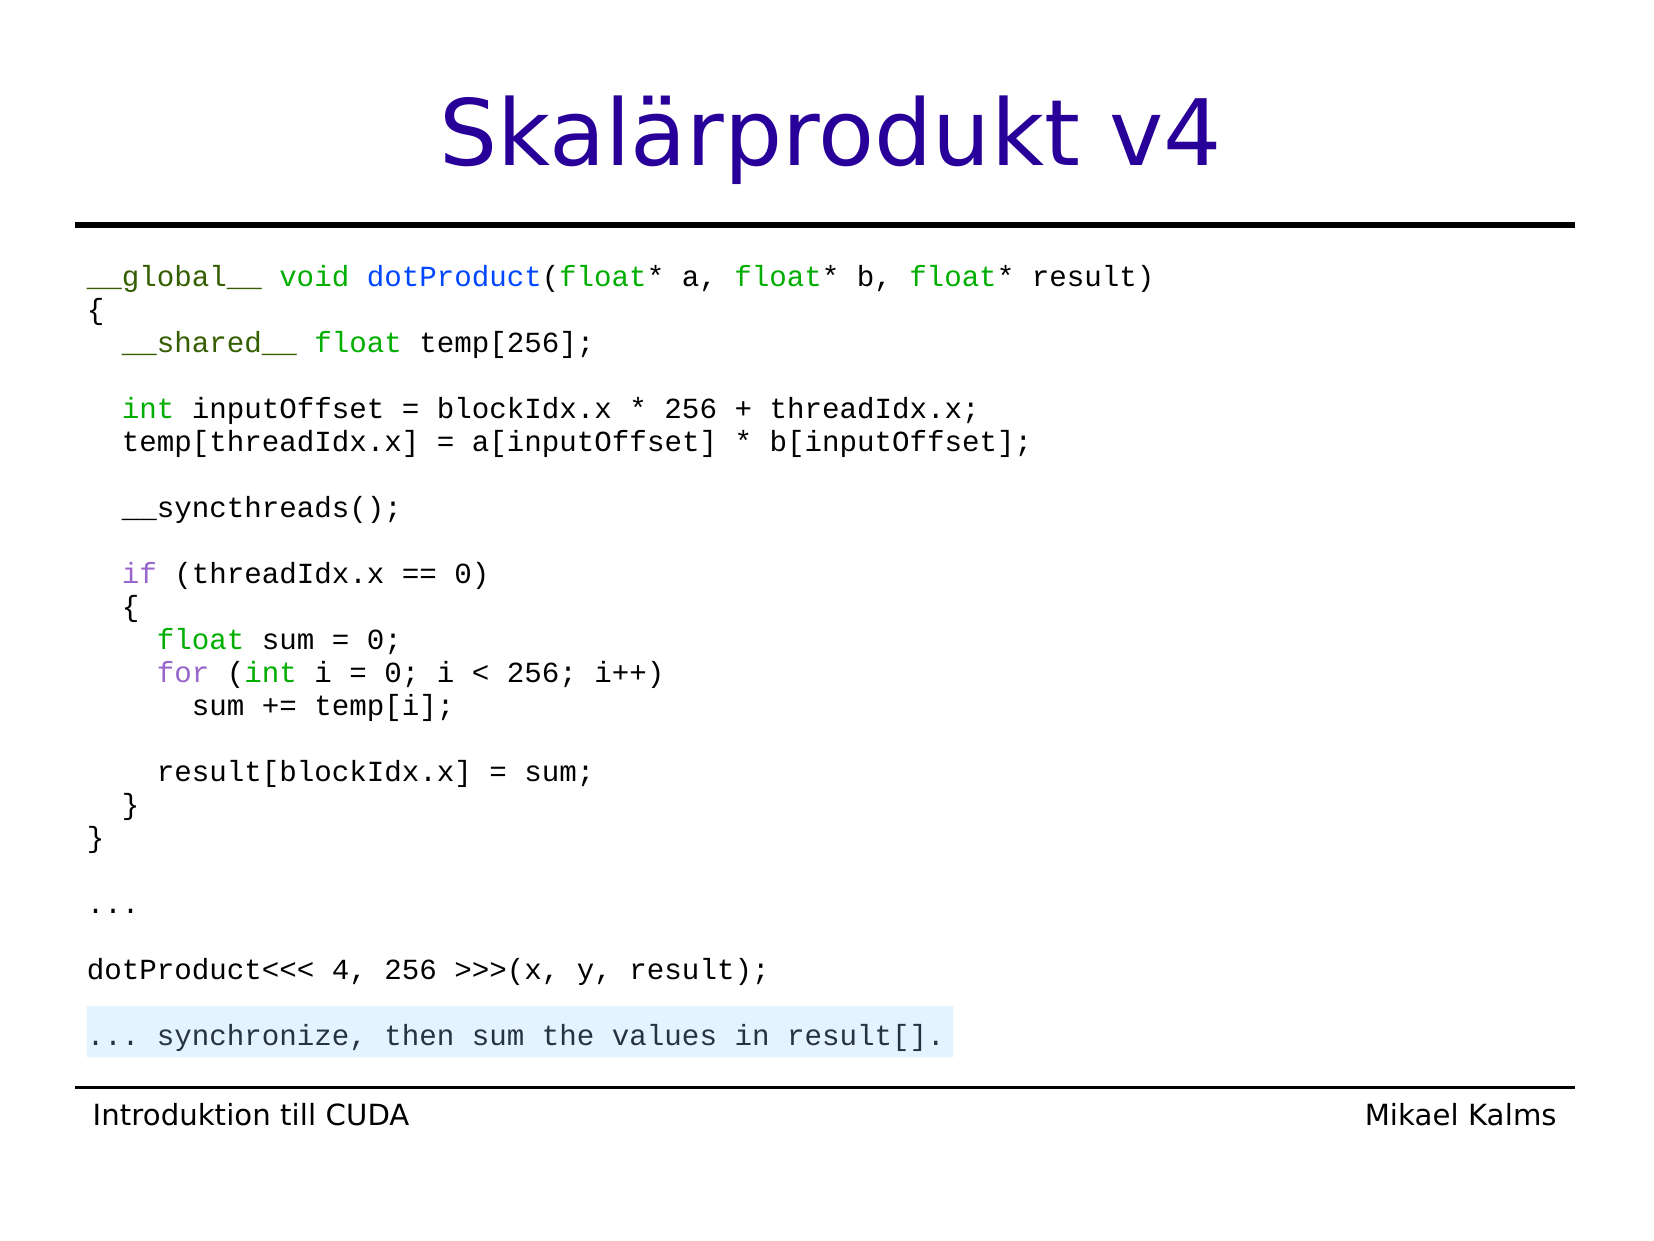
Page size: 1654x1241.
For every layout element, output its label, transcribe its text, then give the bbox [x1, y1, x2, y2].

text_box [86, 1005, 954, 1058]
text_box __global__ void dotProduct(float* a, float* b, float* result) { __shared__ float temp[256]; int inputOffset = blockIdx.x * 256 + threadIdx.x; temp[threadIdx.x] = a[inputOffset] * b[inputOffset]; __syncthreads(); if (threadIdx.x == 0) { float sum = 0; for (int i = 0; i < 256; i++) sum += temp[i]; result[blockIdx.x] = sum; } } ... dotProduct<<< 4, 256 >>>(x, y, result); ... synchronize, then sum the values in result[]. [86, 284, 1576, 1066]
text_box Mikael Kalms [1347, 1087, 1576, 1144]
title Skalärprodukt v4 [86, 37, 1576, 231]
text_box Introduktion till CUDA [75, 1087, 428, 1144]
